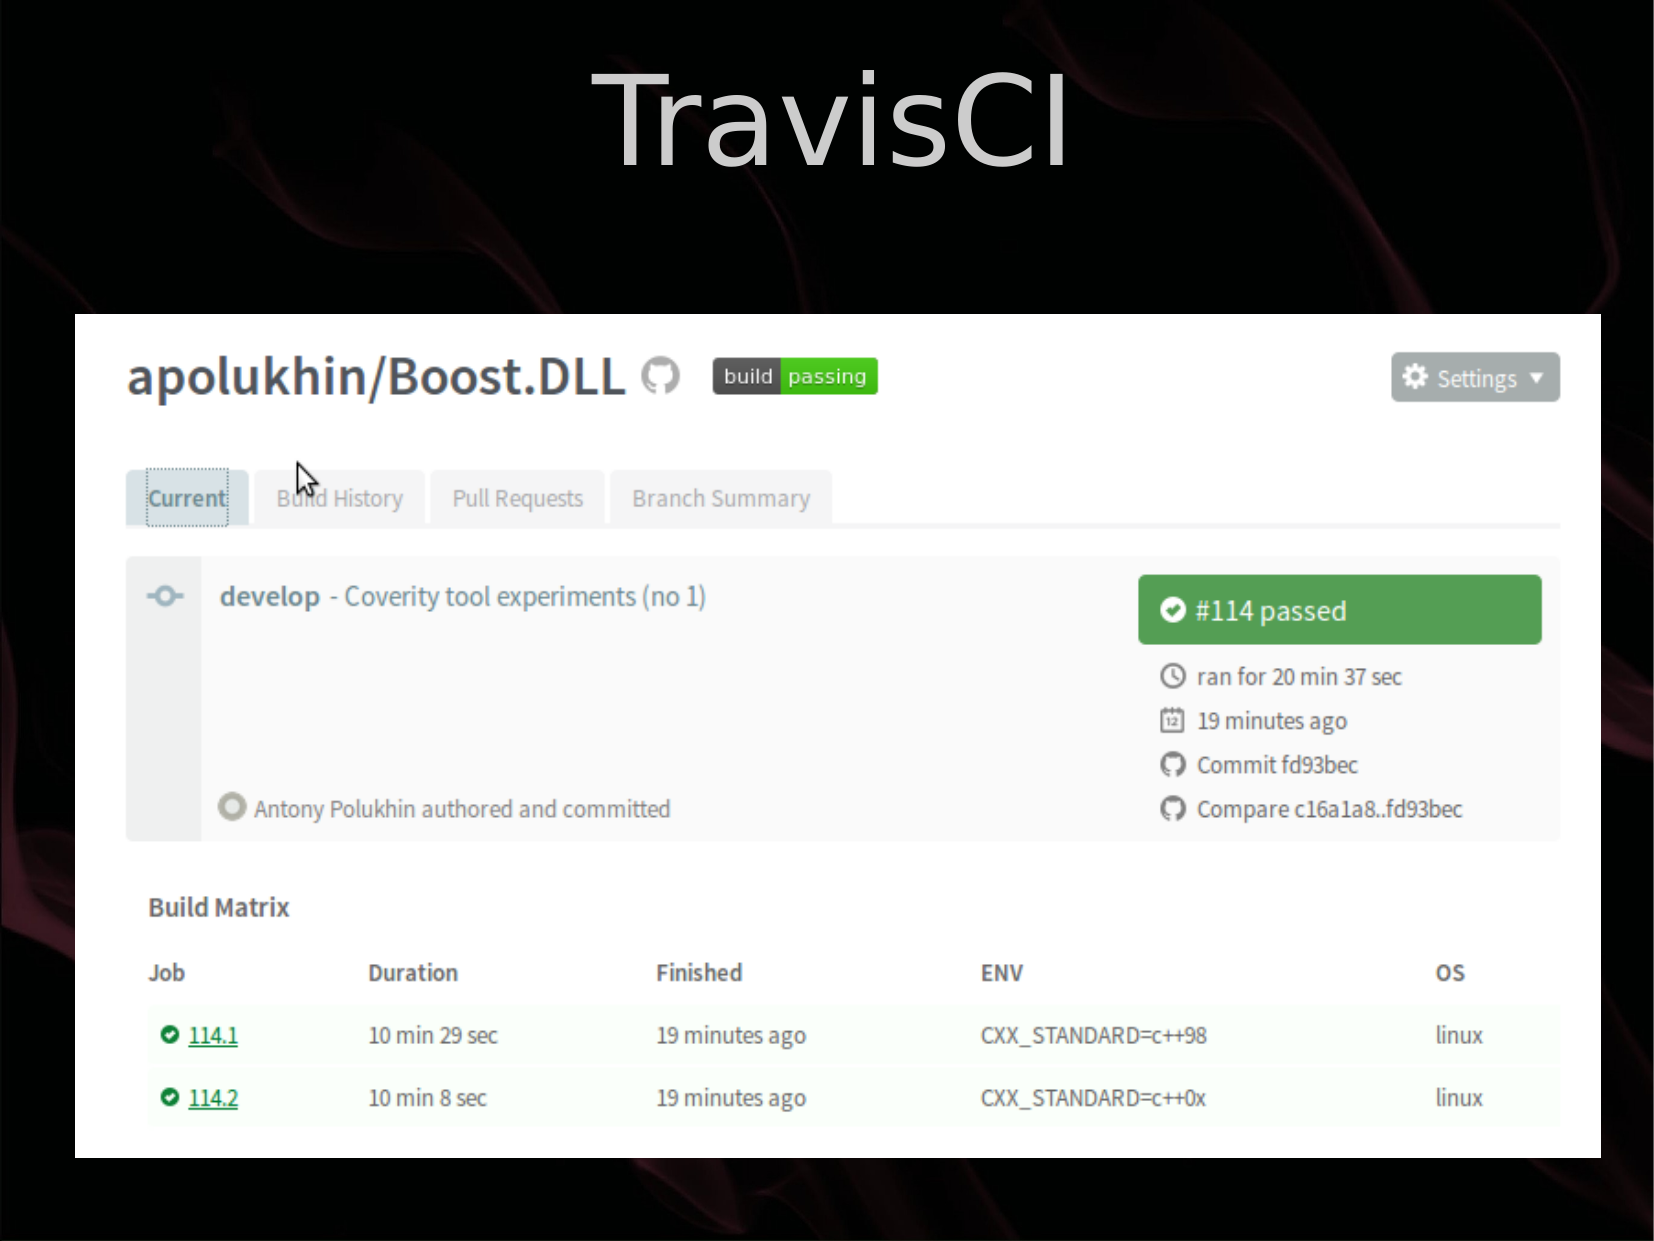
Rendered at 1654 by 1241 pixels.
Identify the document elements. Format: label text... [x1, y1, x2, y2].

title TravisCI [90, 45, 1579, 200]
picture [0, 0, 1654, 1241]
